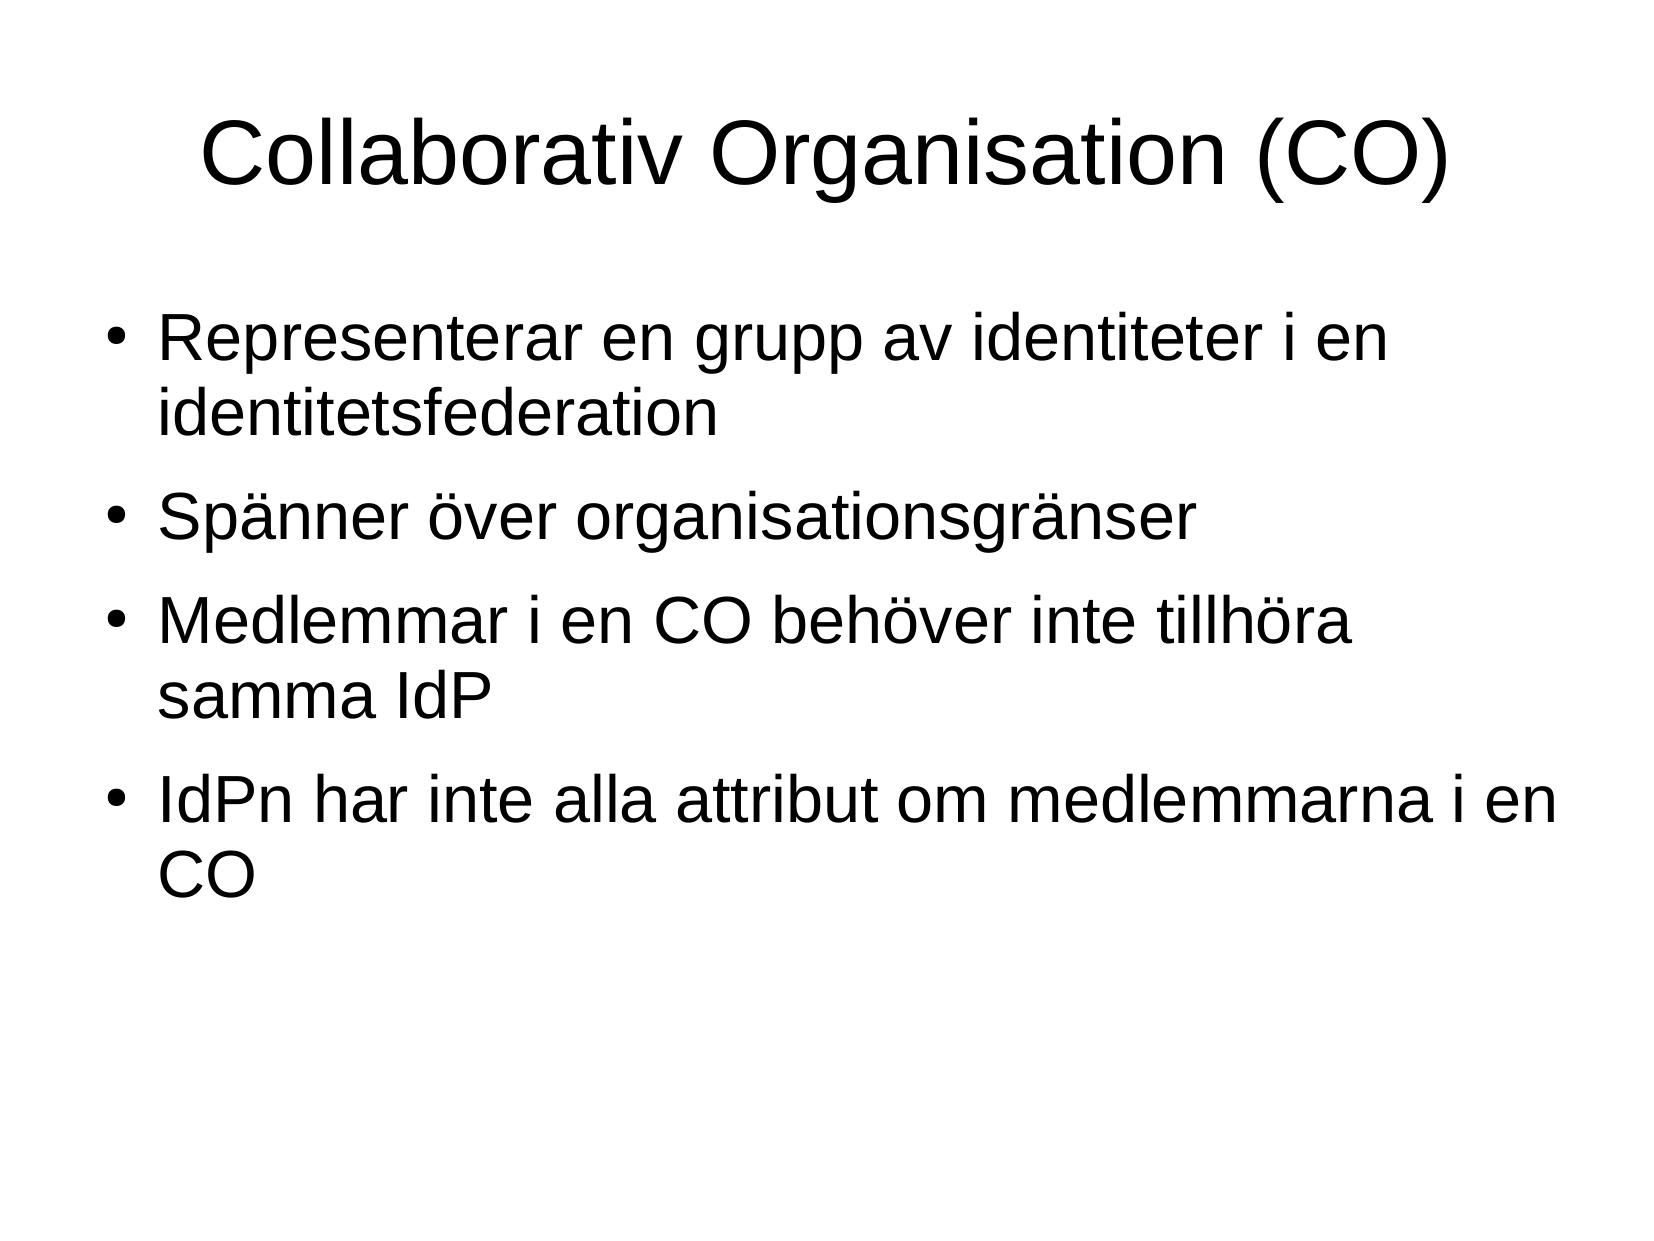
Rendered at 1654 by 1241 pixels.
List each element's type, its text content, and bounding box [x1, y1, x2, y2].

list Representerar en grupp av identiteter i en identitetsfederation Spänner över organisationsgränser Medlemmar i en CO behöver inte tillhöra samma IdP IdPn har inte alla attribut om medlemmarna i en CO [86, 300, 1576, 1119]
title Collaborativ Organisation (CO) [82, 56, 1571, 250]
